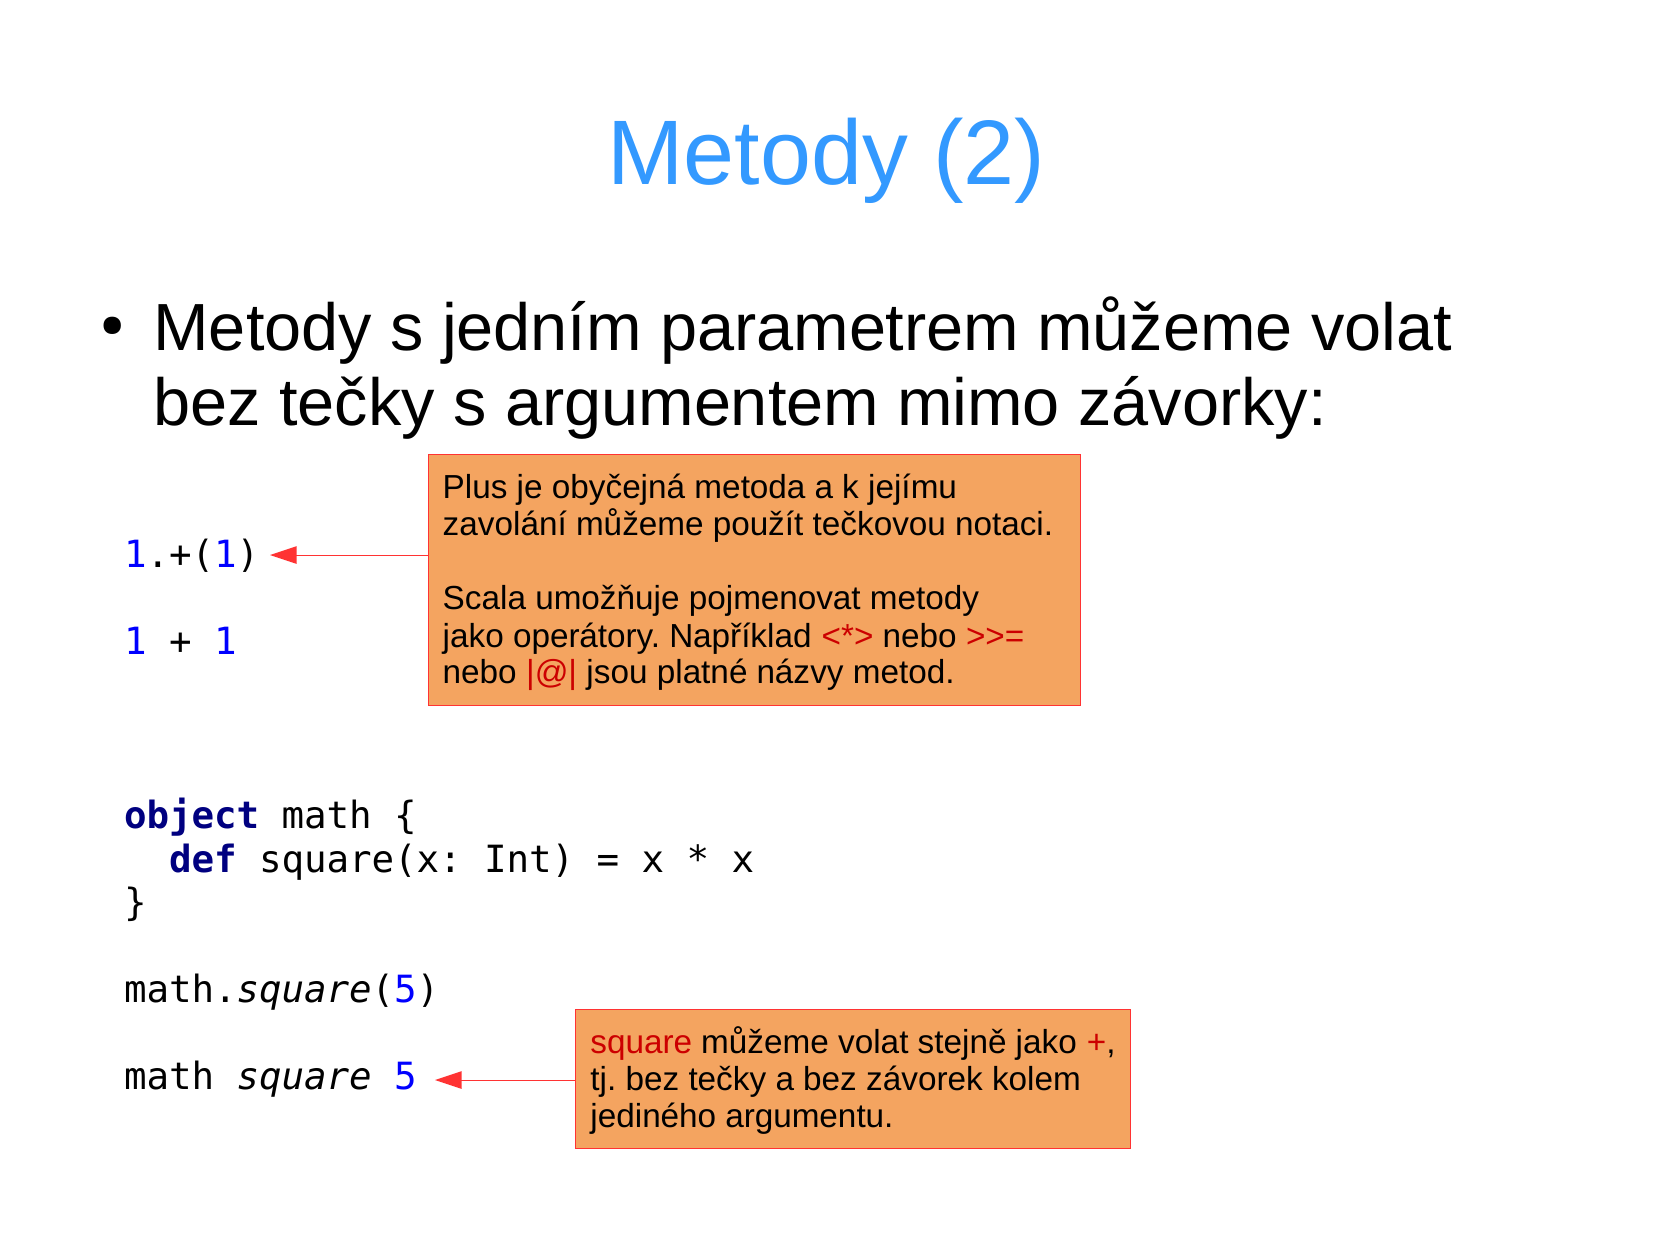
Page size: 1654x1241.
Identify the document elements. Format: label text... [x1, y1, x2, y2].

list Metody s jedním parametrem můžeme volat bez tečky s argumentem mimo závorky: [82, 290, 1571, 1010]
text_box square můžeme volat stejně jako +, tj. bez tečky a bez závorek kolem jediného argumentu. [575, 1009, 1131, 1149]
text_box Plus je obyčejná metoda a k jejímu zavolání můžeme použít tečkovou notaci. Scala umožňuje pojmenovat metody jako operátory. Například <*> nebo >>= nebo |@| jsou platné názvy metod. [428, 454, 1081, 706]
title Metody (2) [82, 49, 1571, 257]
text_box 1.+(1) 1 + 1 object math { def square(x: Int) = x * x } math.square(5) math square 5 [109, 525, 1150, 1113]
